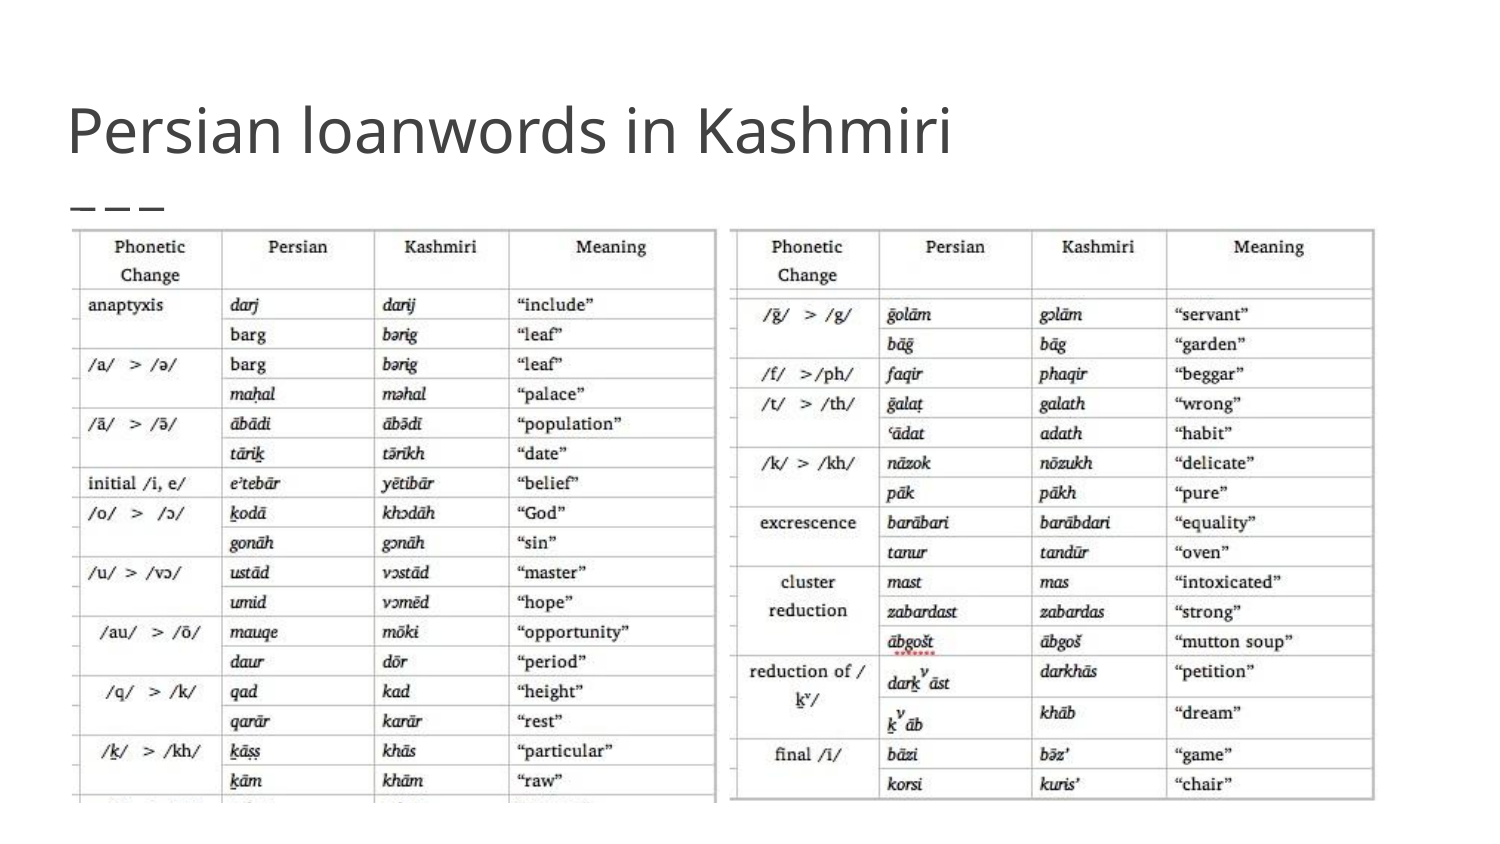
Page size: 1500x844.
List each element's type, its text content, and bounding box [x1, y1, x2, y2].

picture [729, 224, 1378, 803]
title Persian loanwords in Kashmiri [51, 61, 1449, 182]
picture [71, 224, 720, 803]
